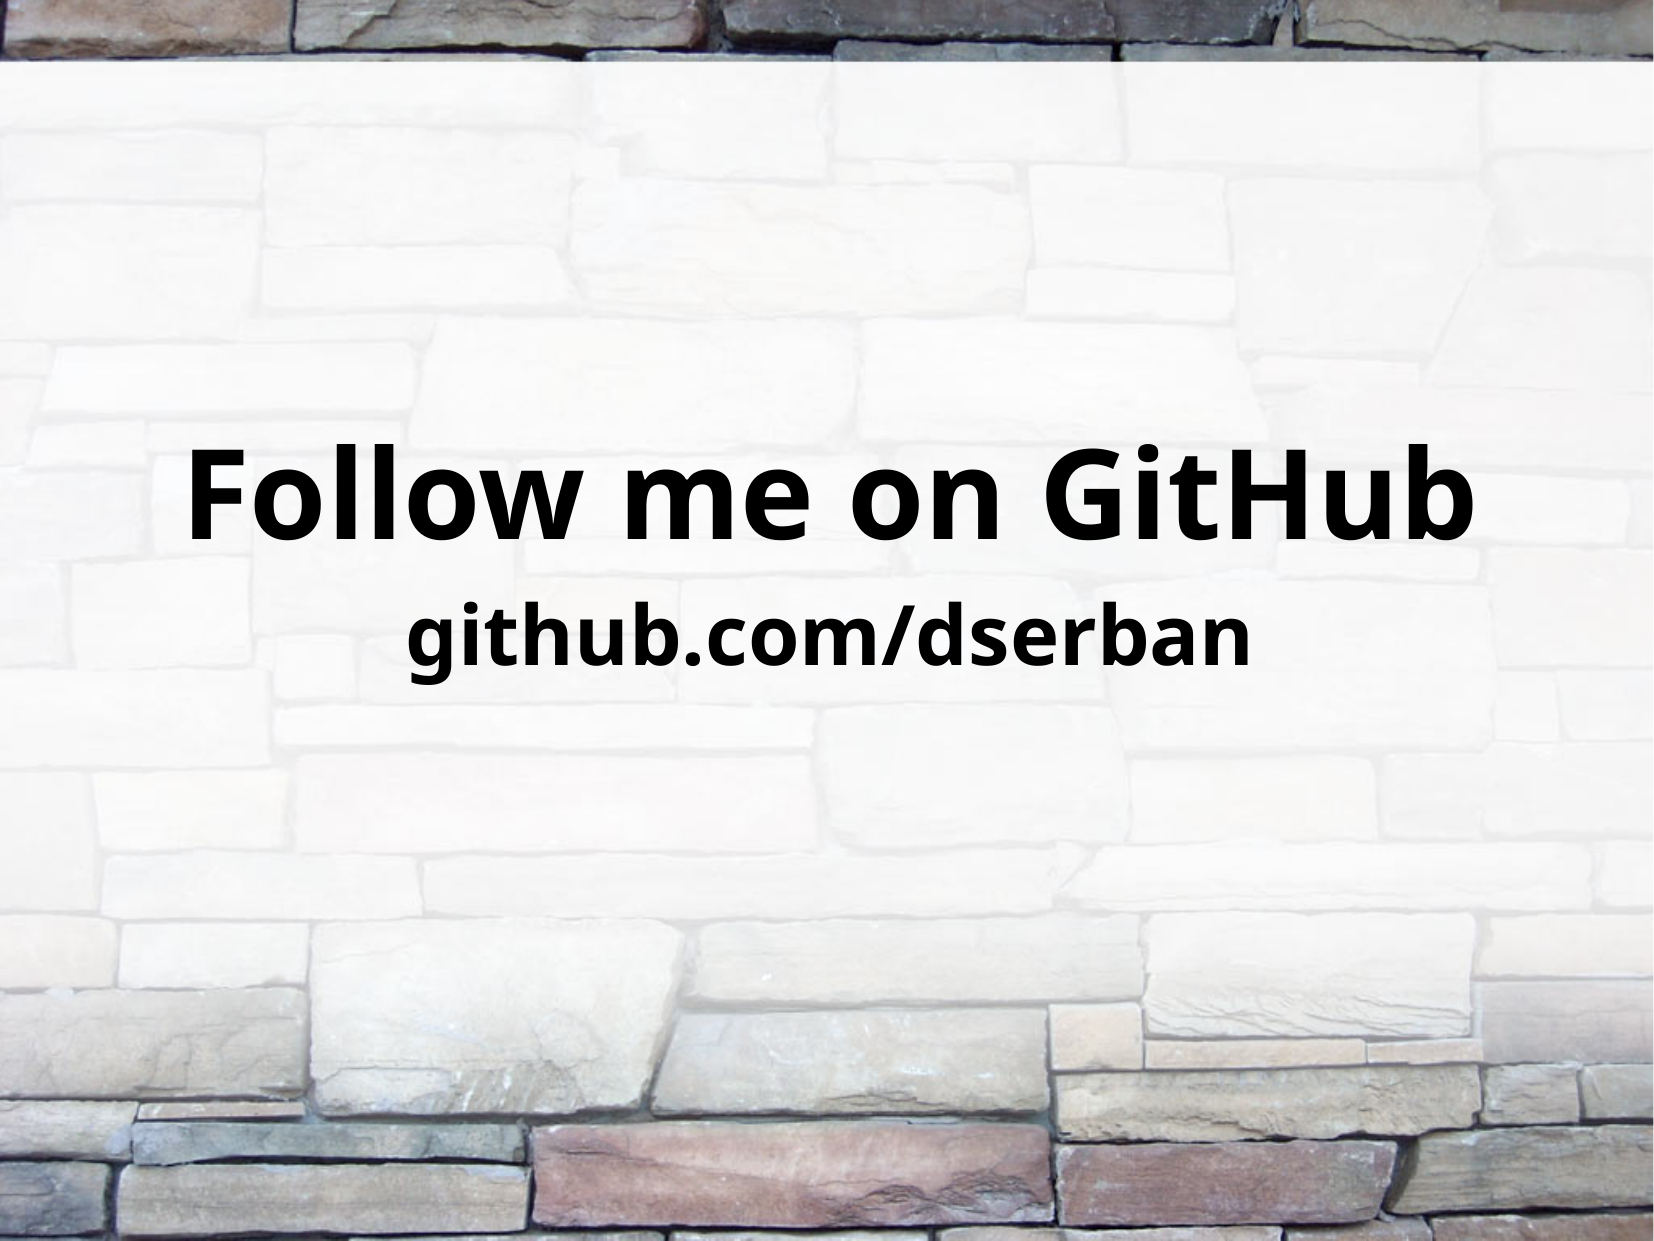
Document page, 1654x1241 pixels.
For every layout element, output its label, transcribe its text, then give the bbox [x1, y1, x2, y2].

subtitle Follow me on GitHub github.com/dserban [90, 90, 1571, 1006]
picture [0, 0, 1654, 1241]
